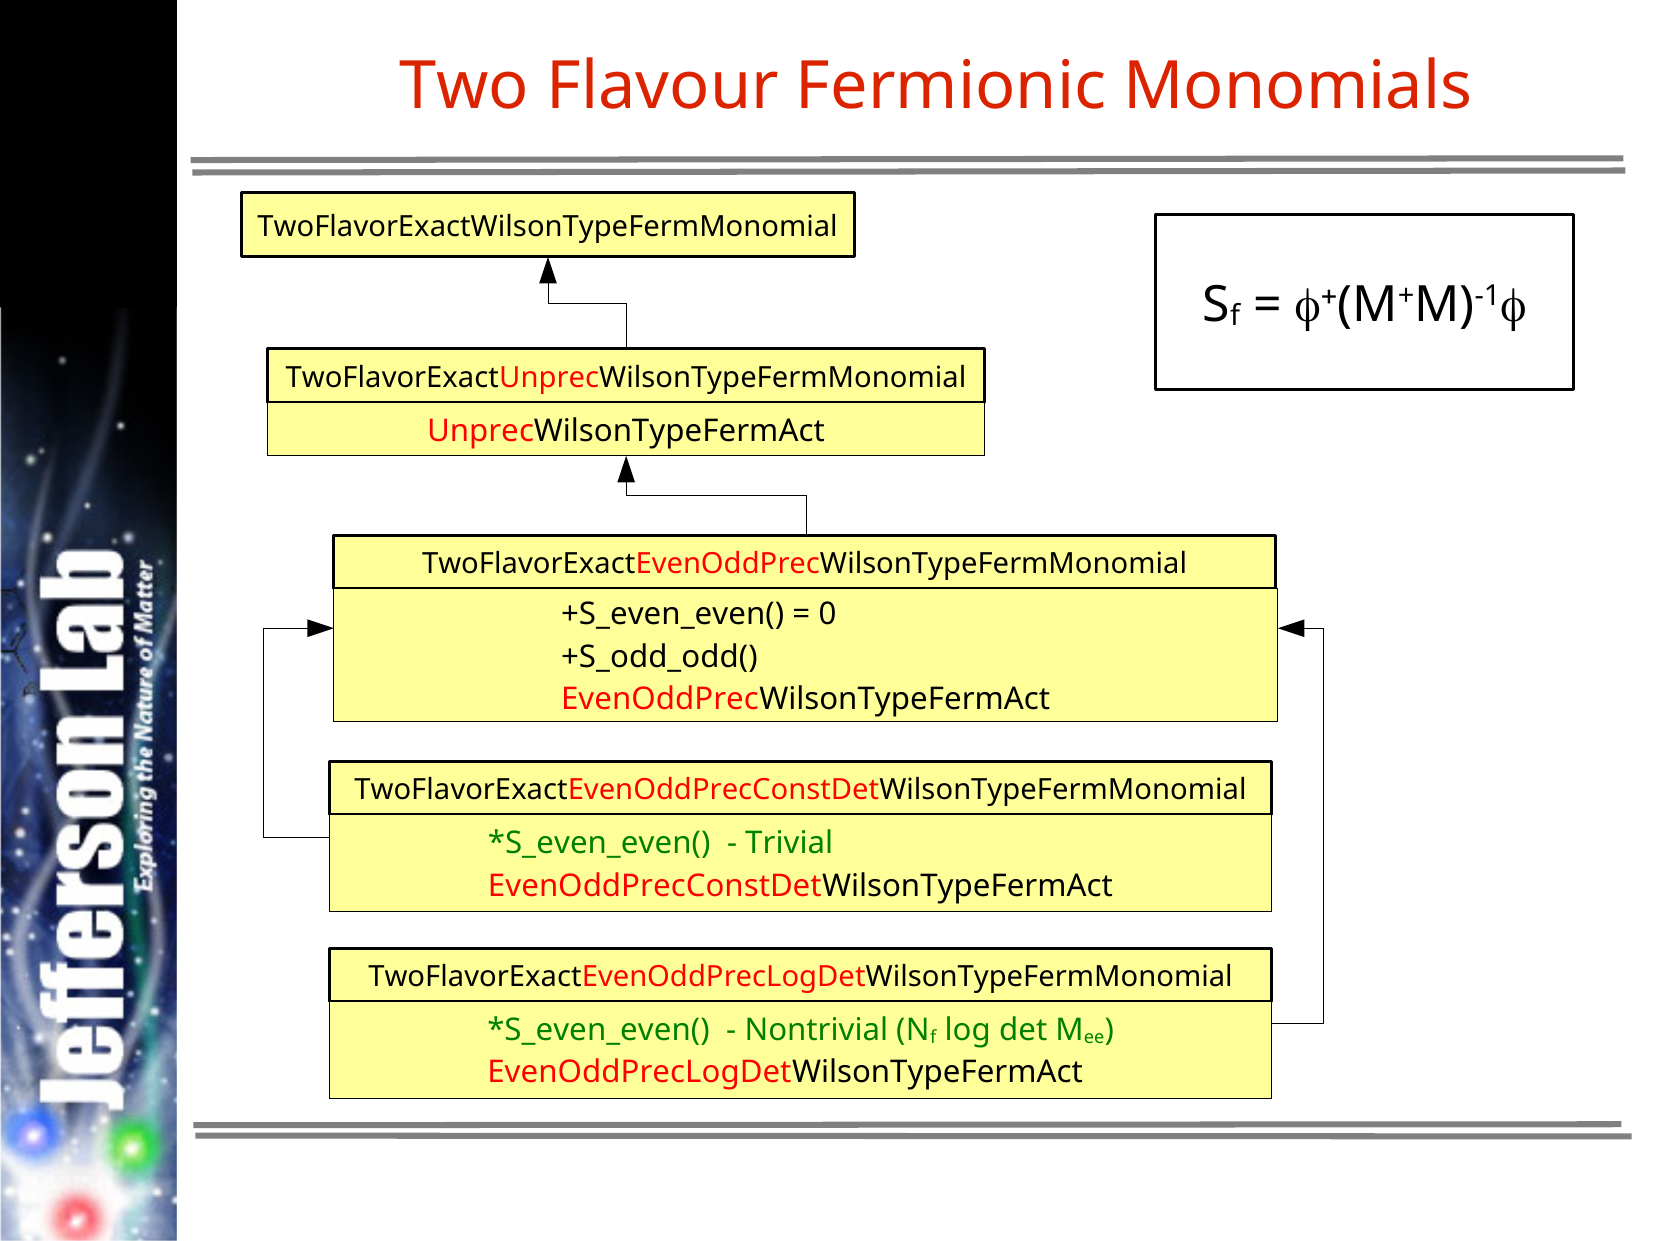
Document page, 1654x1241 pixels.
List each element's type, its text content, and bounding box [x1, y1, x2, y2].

text_box +S_even_even() = 0 +S_odd_odd() EvenOddPrecWilsonTypeFermAct [333, 588, 1278, 722]
text_box UnprecWilsonTypeFermAct [267, 402, 985, 456]
text_box *S_even_even() - Nontrivial (Nf log det Mee) EvenOddPrecLogDetWilsonTypeFermAct [329, 1001, 1272, 1099]
text_box TwoFlavorExactEvenOddPrecWilsonTypeFermMonomial [333, 535, 1276, 588]
title Two Flavour Fermionic Monomials [235, 17, 1638, 149]
text_box *S_even_even() - Trivial EvenOddPrecConstDetWilsonTypeFermAct [329, 814, 1272, 912]
picture [2, 308, 176, 1240]
text_box TwoFlavorExactEvenOddPrecConstDetWilsonTypeFermMonomial [329, 761, 1272, 814]
text_box TwoFlavorExactEvenOddPrecLogDetWilsonTypeFermMonomial [329, 948, 1272, 1001]
text_box TwoFlavorExactUnprecWilsonTypeFermMonomial [267, 348, 985, 402]
text_box TwoFlavorExactWilsonTypeFermMonomial [241, 192, 855, 257]
text_box Sf = +(M+M)-1f [1155, 214, 1574, 390]
